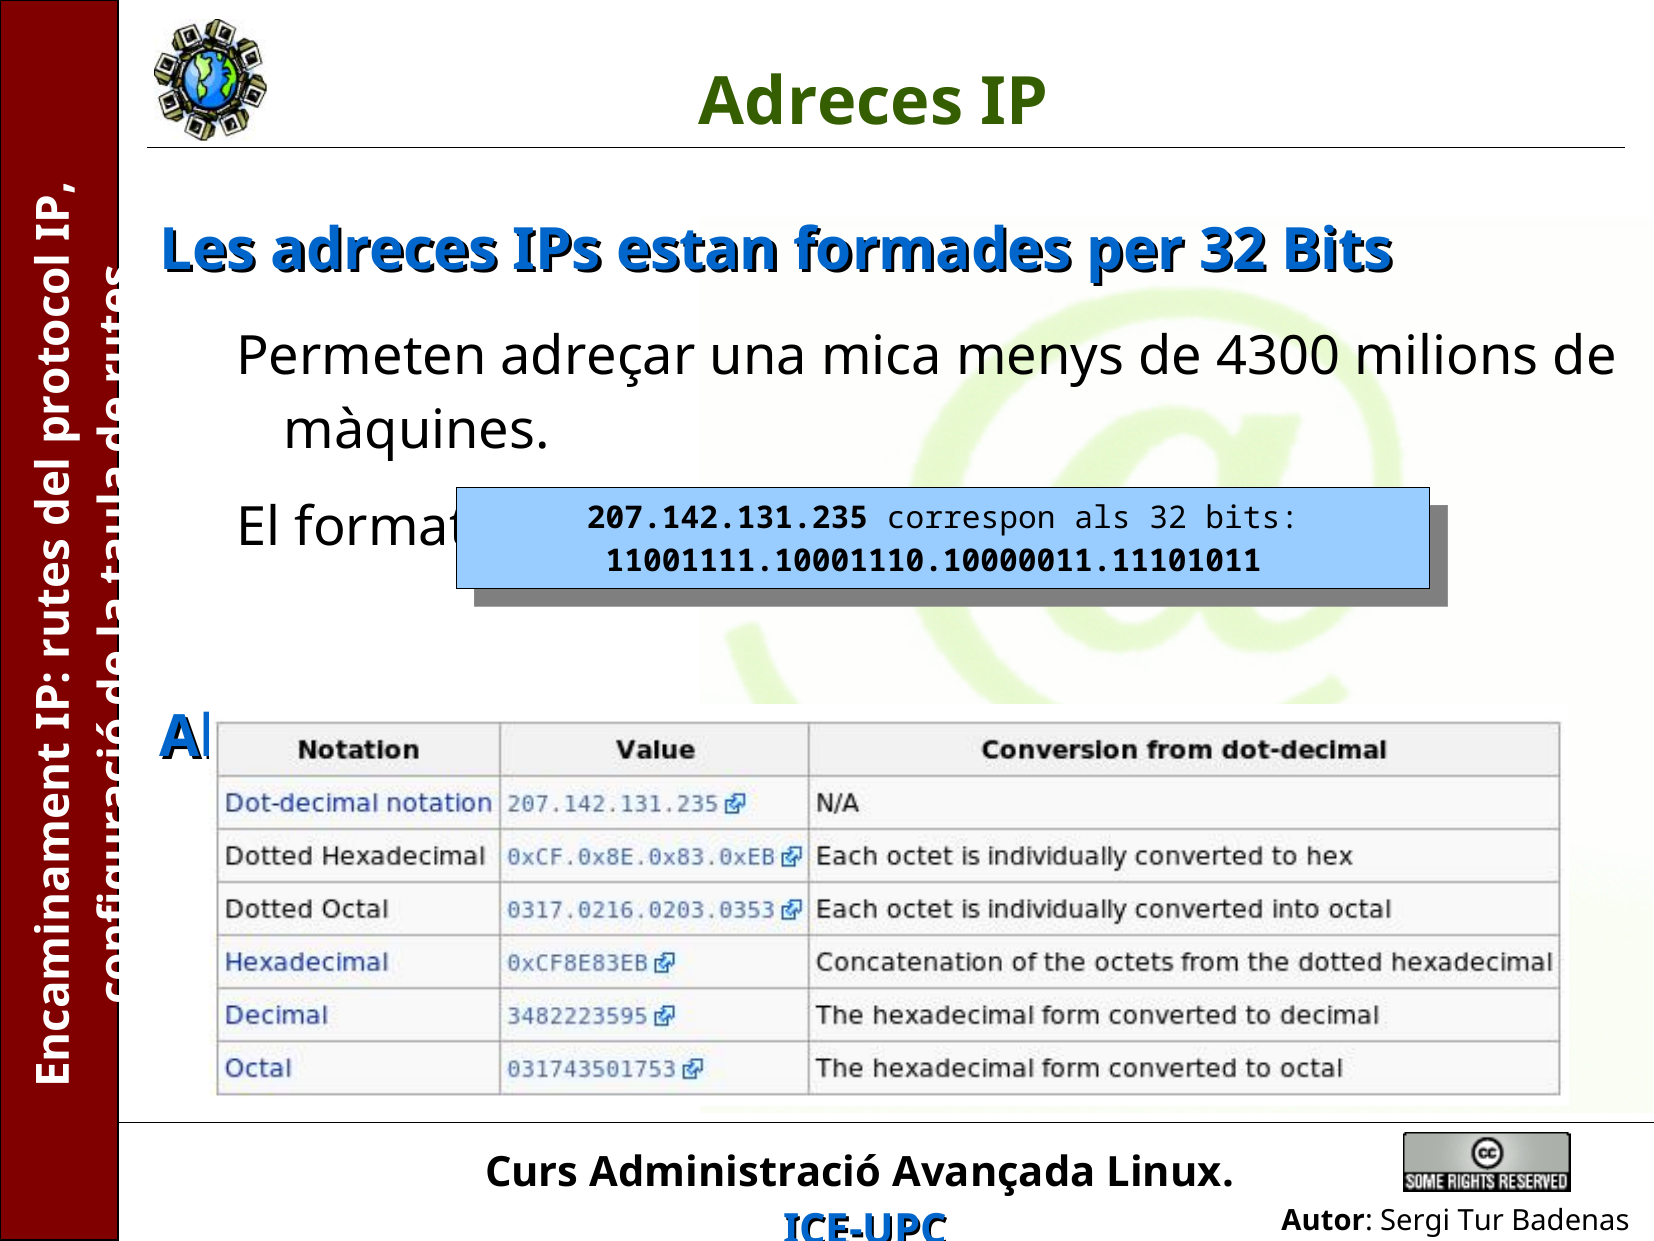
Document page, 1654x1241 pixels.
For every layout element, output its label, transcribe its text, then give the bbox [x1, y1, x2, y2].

picture [1403, 1132, 1571, 1192]
title Adreces IP [129, 56, 1619, 141]
text_box 207.142.131.235 correspon als 32 bits: 11001111.10001110.10000011.11101011 [456, 487, 1430, 567]
picture [209, 217, 1654, 1113]
list Les adreces IPs estan formades per 32 Bits Permeten adreçar una mica menys de 4300 milions de màquines. El format més comú és el decimal amb punts. Altres notacions [141, 207, 1630, 1043]
picture [154, 19, 268, 56]
